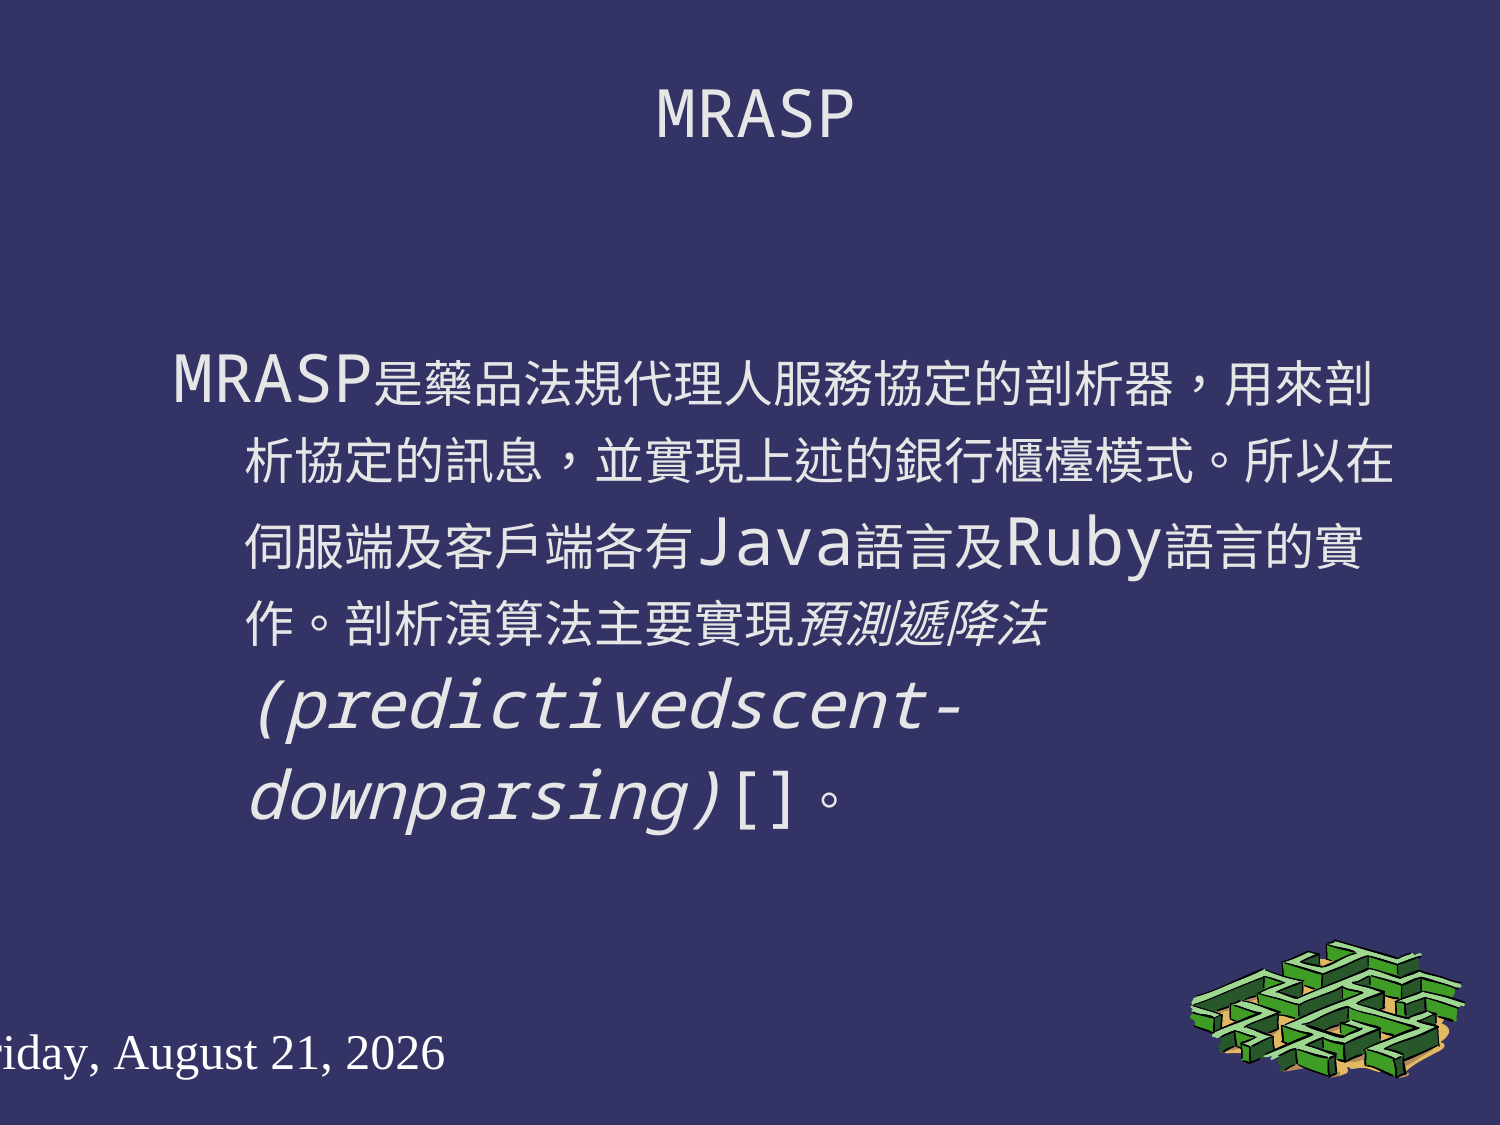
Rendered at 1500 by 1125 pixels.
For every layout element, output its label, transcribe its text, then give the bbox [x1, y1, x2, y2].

title MRASP [110, 24, 1392, 198]
list MRASP是藥品法規代理人服務協定的剖析器，用來剖析協定的訊息，並實現上述的銀行櫃檯模式。所以在伺服端及客戶端各有Java語言及Ruby語言的實作。剖析演算法主要實現預測遞降法(predictivedscent-downparsing)[]。 [161, 330, 1424, 1025]
